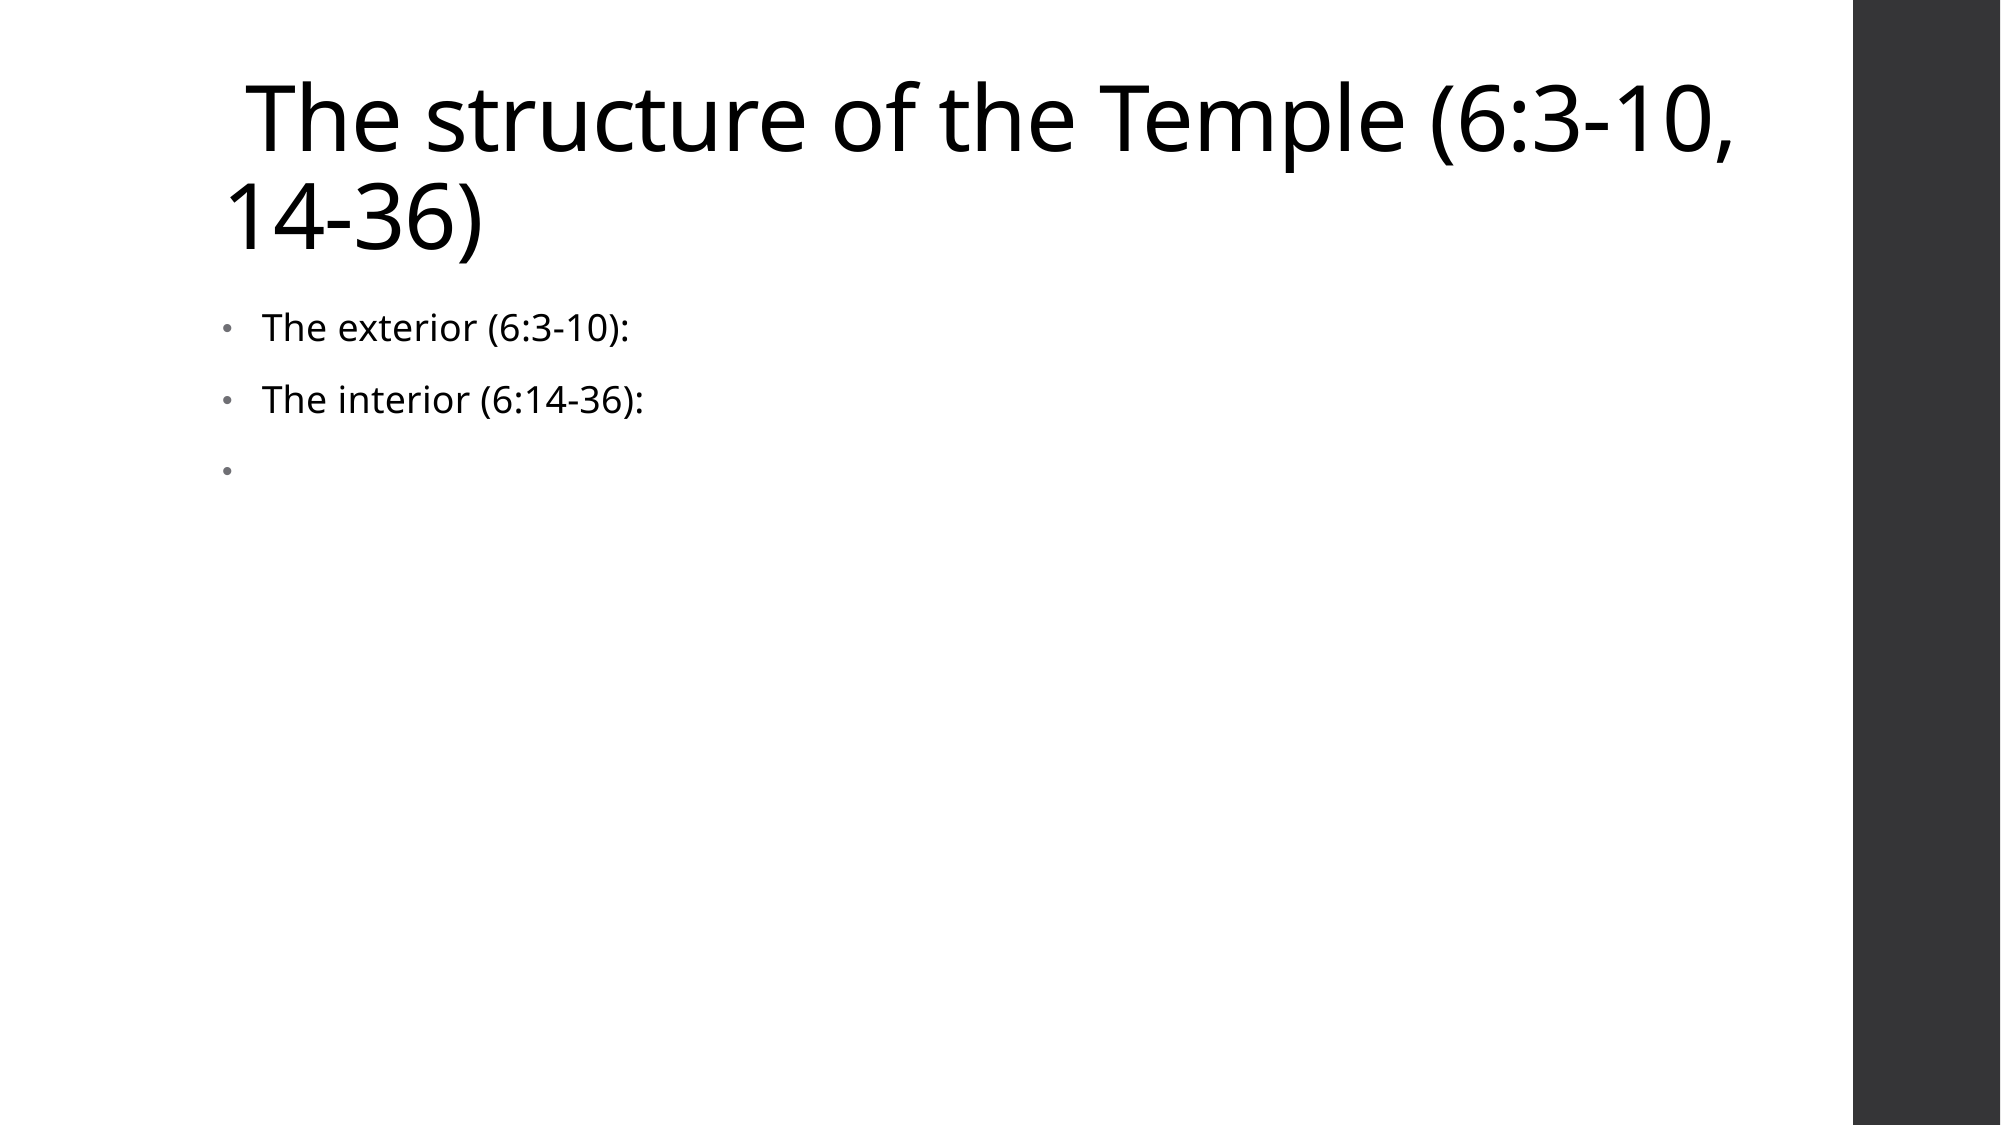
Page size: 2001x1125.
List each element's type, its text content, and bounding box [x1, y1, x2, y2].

list The exterior (6:3-10): The interior (6:14-36): [206, 299, 1617, 1014]
title The structure of the Temple (6:3-10, 14-36) [206, 60, 1797, 278]
